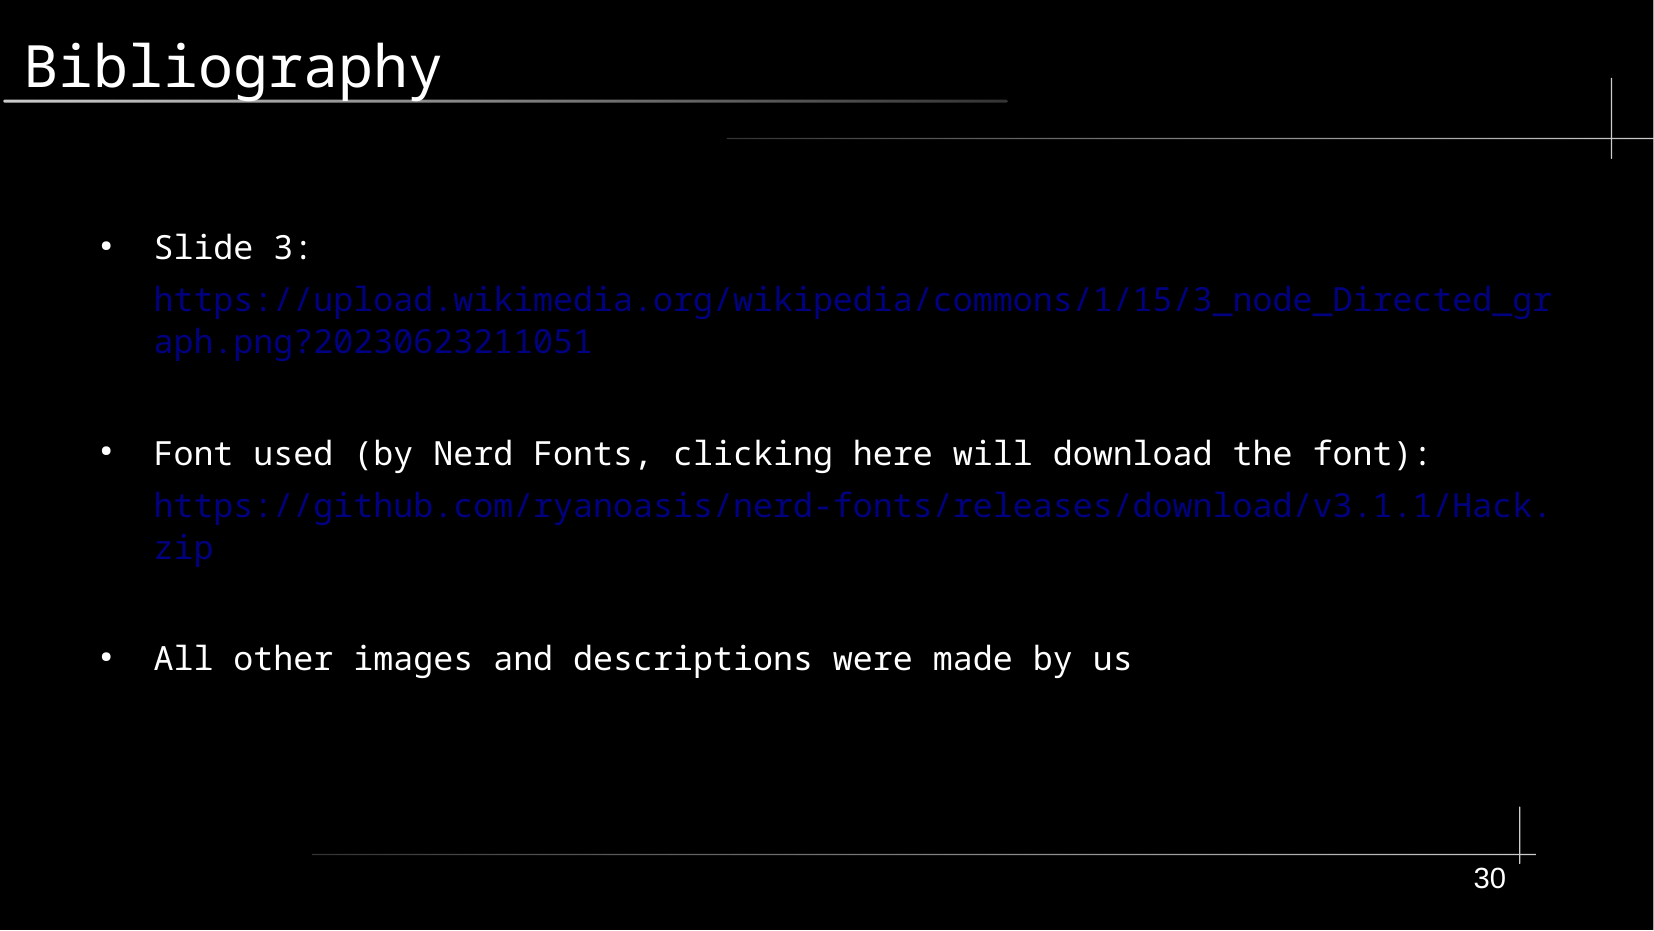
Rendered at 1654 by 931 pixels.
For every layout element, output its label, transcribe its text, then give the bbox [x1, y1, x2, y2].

title Bibliography [23, 11, 1589, 119]
list Slide 3:https://upload.wikimedia.org/wikipedia/commons/1/15/3_node_Directed_graph.png?20230623211051 Font used (by Nerd Fonts, clicking here will download the font): https://github.com/ryanoasis/nerd-fonts/releases/download/v3.1.1/Hack.zip All other images and descriptions were made by us [82, 217, 1571, 758]
